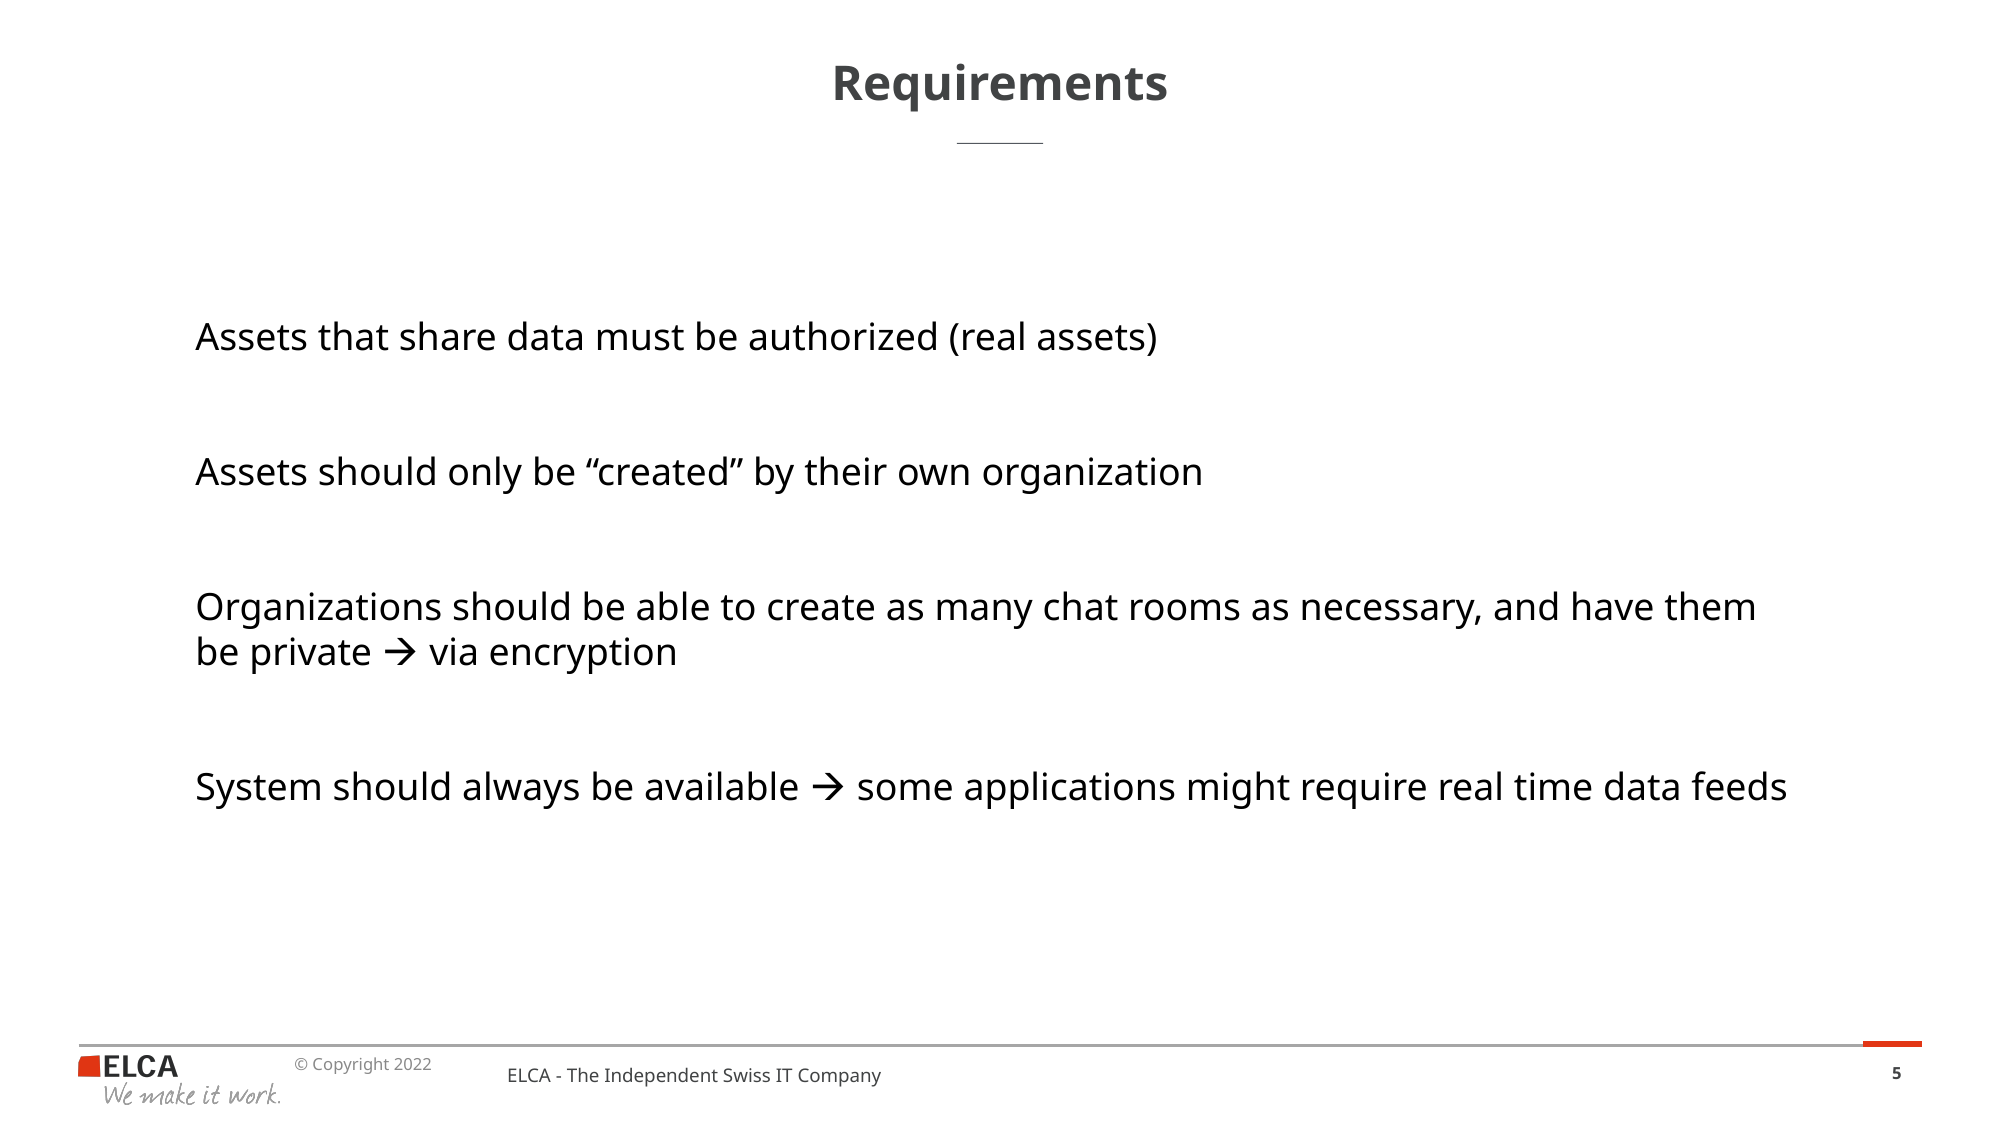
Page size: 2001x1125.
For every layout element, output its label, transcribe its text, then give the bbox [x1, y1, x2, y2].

text_box Assets that share data must be authorized (real assets) Assets should only be “created” by their own organization Organizations should be able to create as many chat rooms as necessary, and have them be private  via encryption System should always be available  some applications might require real time data feeds [180, 305, 1820, 820]
text_box ‹#› [1860, 1045, 1934, 1105]
title Requirements [93, 51, 1907, 144]
text_box ELCA - The Independent Swiss IT Company [492, 1045, 1860, 1105]
